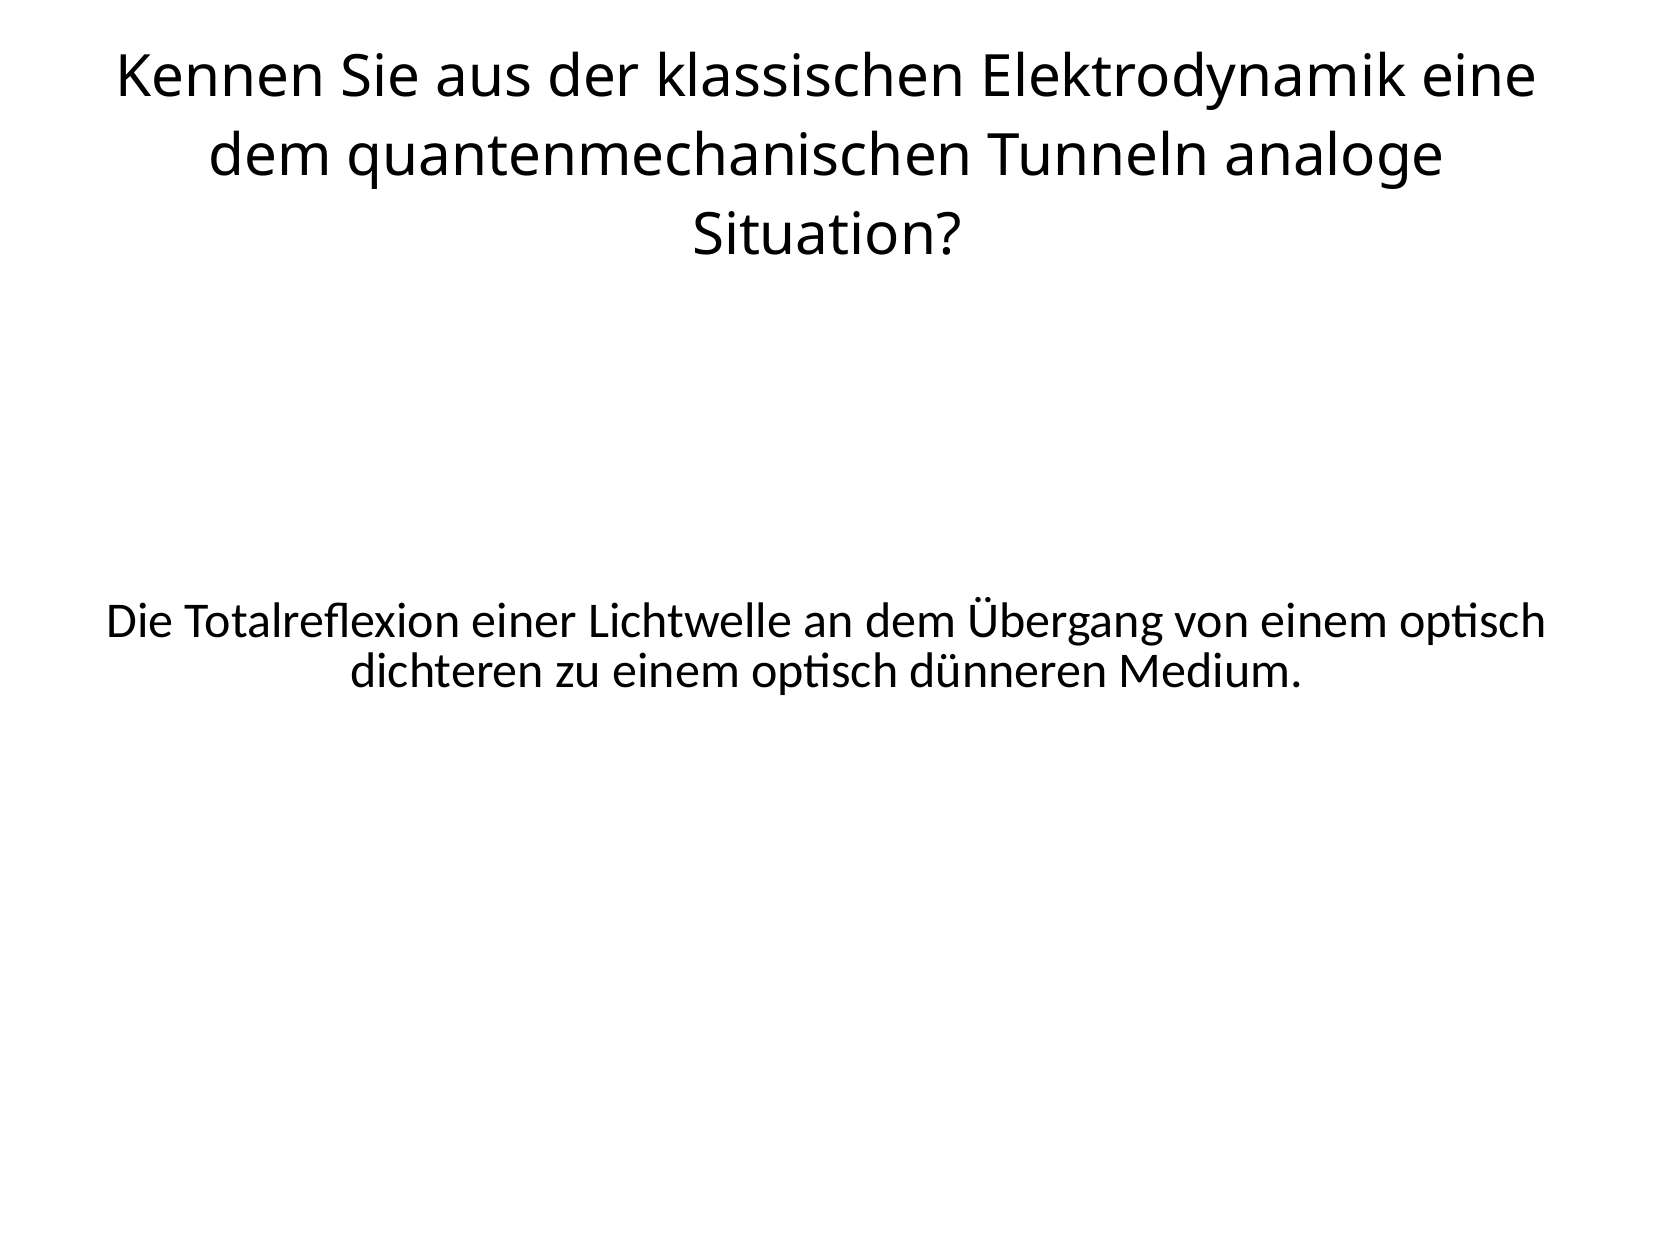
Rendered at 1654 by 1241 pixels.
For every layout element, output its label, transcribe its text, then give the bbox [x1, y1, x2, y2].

subtitle Die Totalreflexion einer Lichtwelle an dem Übergang von einem optisch dichteren zu einem optisch dünneren Medium. [82, 290, 1571, 1010]
title Kennen Sie aus der klassischen Elektrodynamik eine dem quantenmechanischen Tunneln analoge Situation? [82, 49, 1571, 257]
